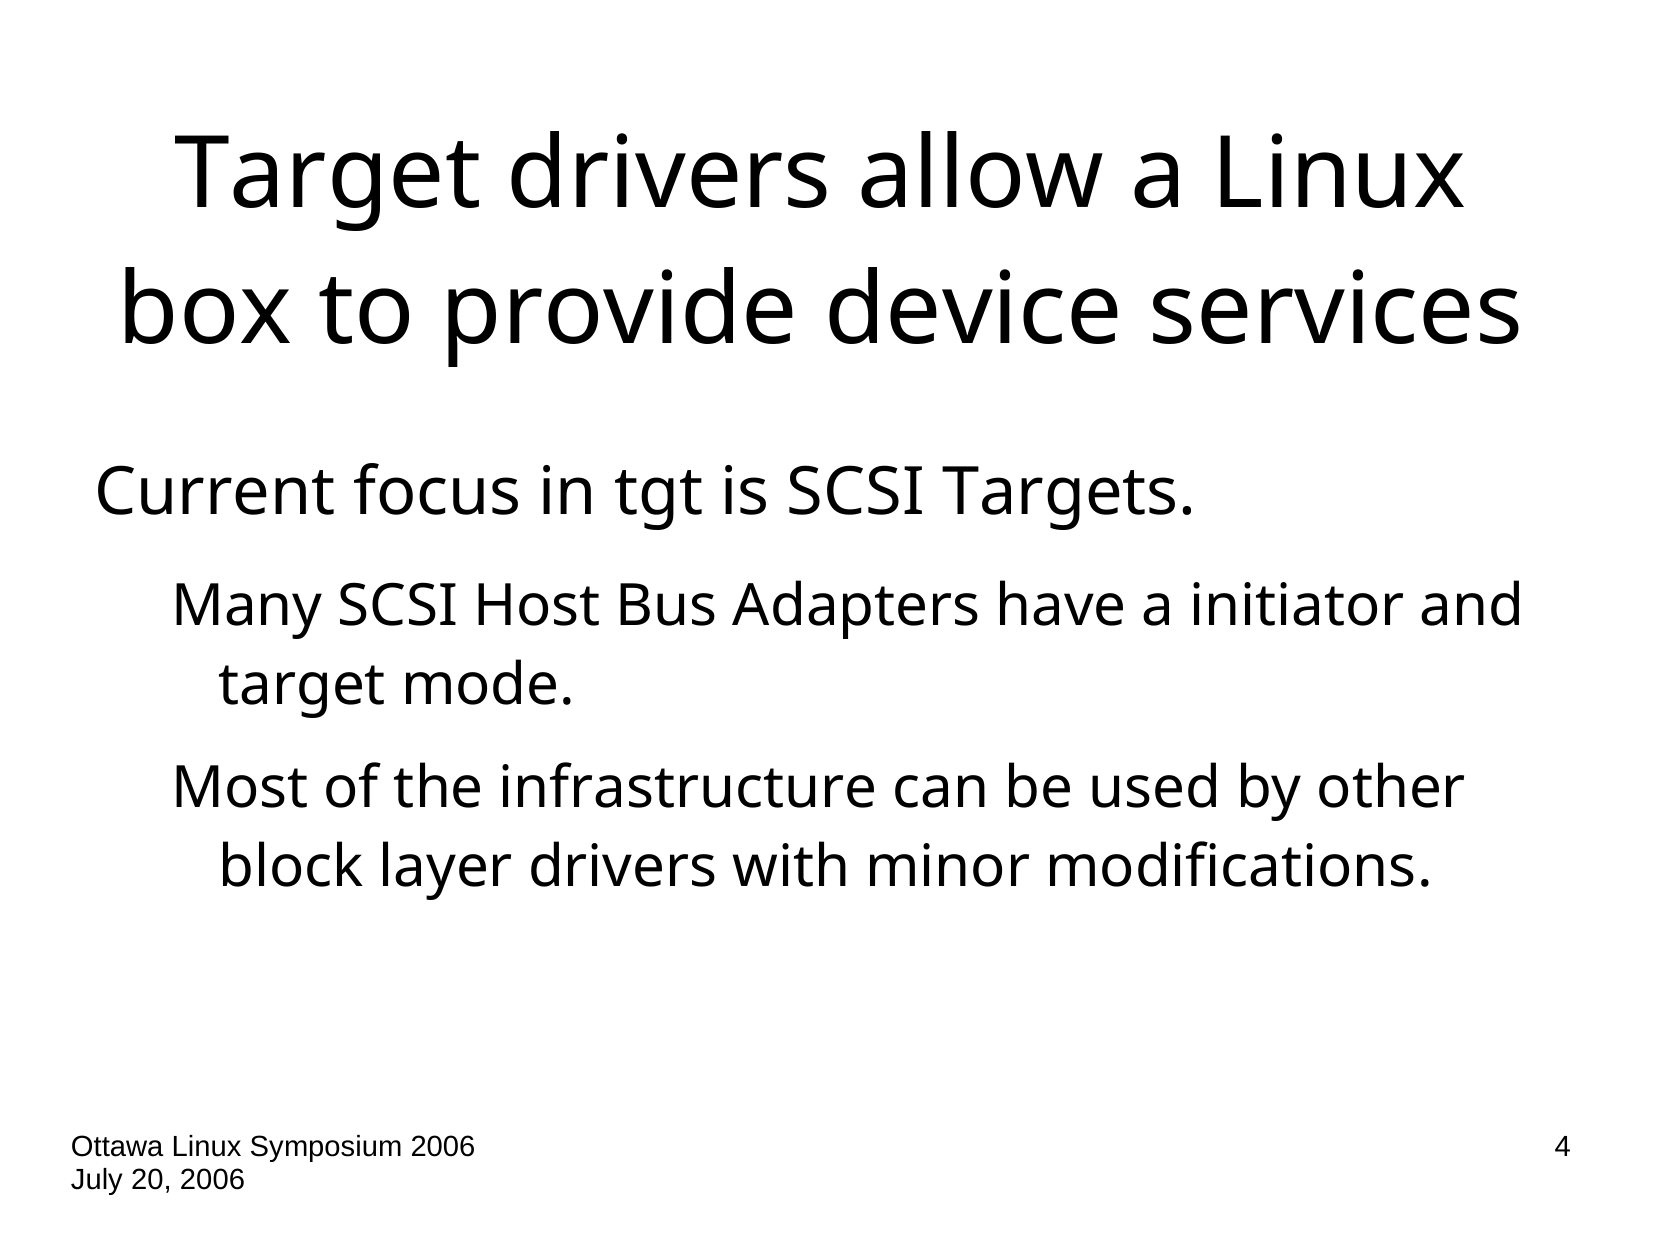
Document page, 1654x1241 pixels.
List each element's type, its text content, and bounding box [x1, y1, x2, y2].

title Target drivers allow a Linux box to provide device services [76, 59, 1565, 414]
list Current focus in tgt is SCSI Targets. Many SCSI Host Bus Adapters have a initiator and target mode. Most of the infrastructure can be used by other block layer drivers with minor modifications. [76, 442, 1565, 859]
